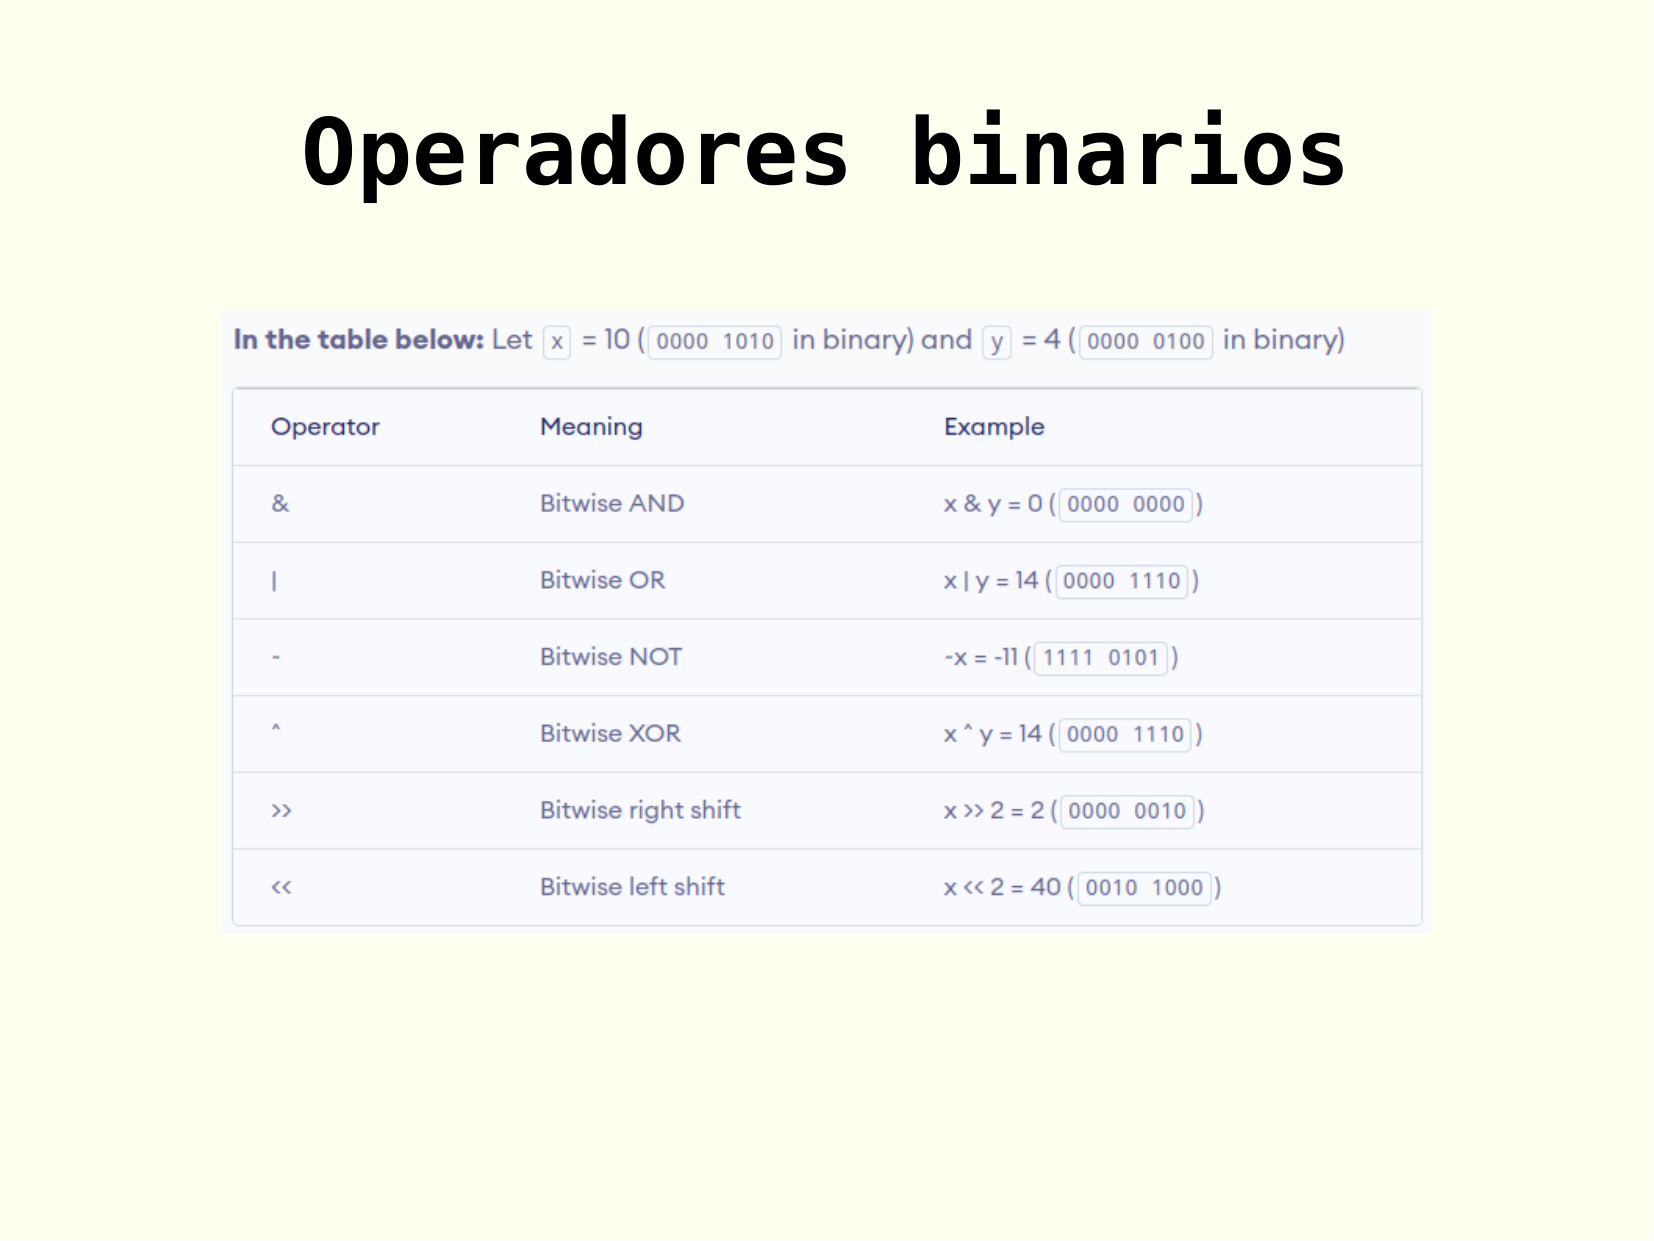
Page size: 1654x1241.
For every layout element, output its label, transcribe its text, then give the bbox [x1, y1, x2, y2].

picture [221, 310, 1431, 933]
title Operadores binarios [82, 49, 1571, 257]
